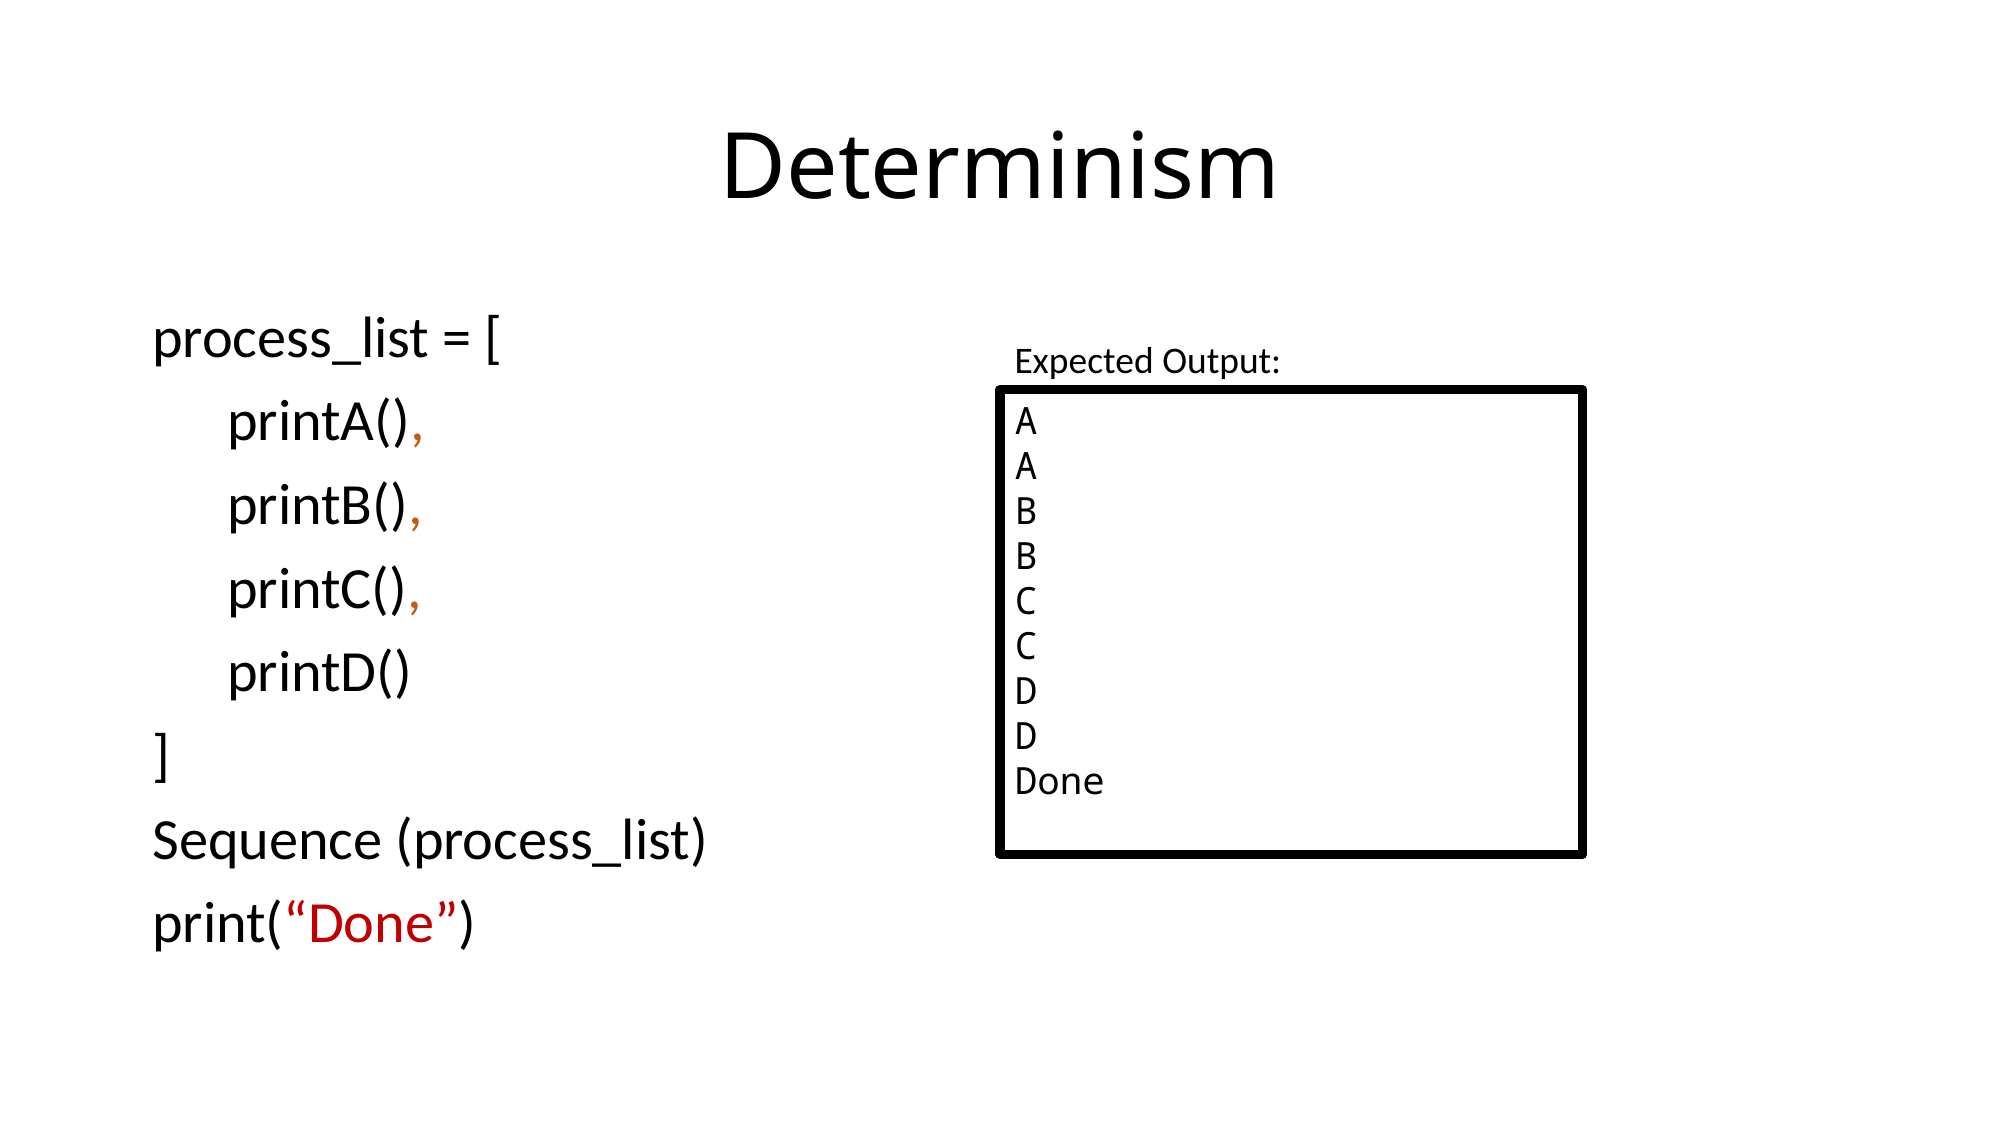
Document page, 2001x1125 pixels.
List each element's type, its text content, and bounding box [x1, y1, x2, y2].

list process_list = [ printA(), printB(), printC(), printD() ] Sequence (process_list) print(“Done”) [137, 299, 1863, 1014]
text_box A A B B C C D D Done [999, 389, 1583, 855]
text_box Expected Output: [999, 328, 1436, 389]
title Determinism [137, 59, 1863, 278]
